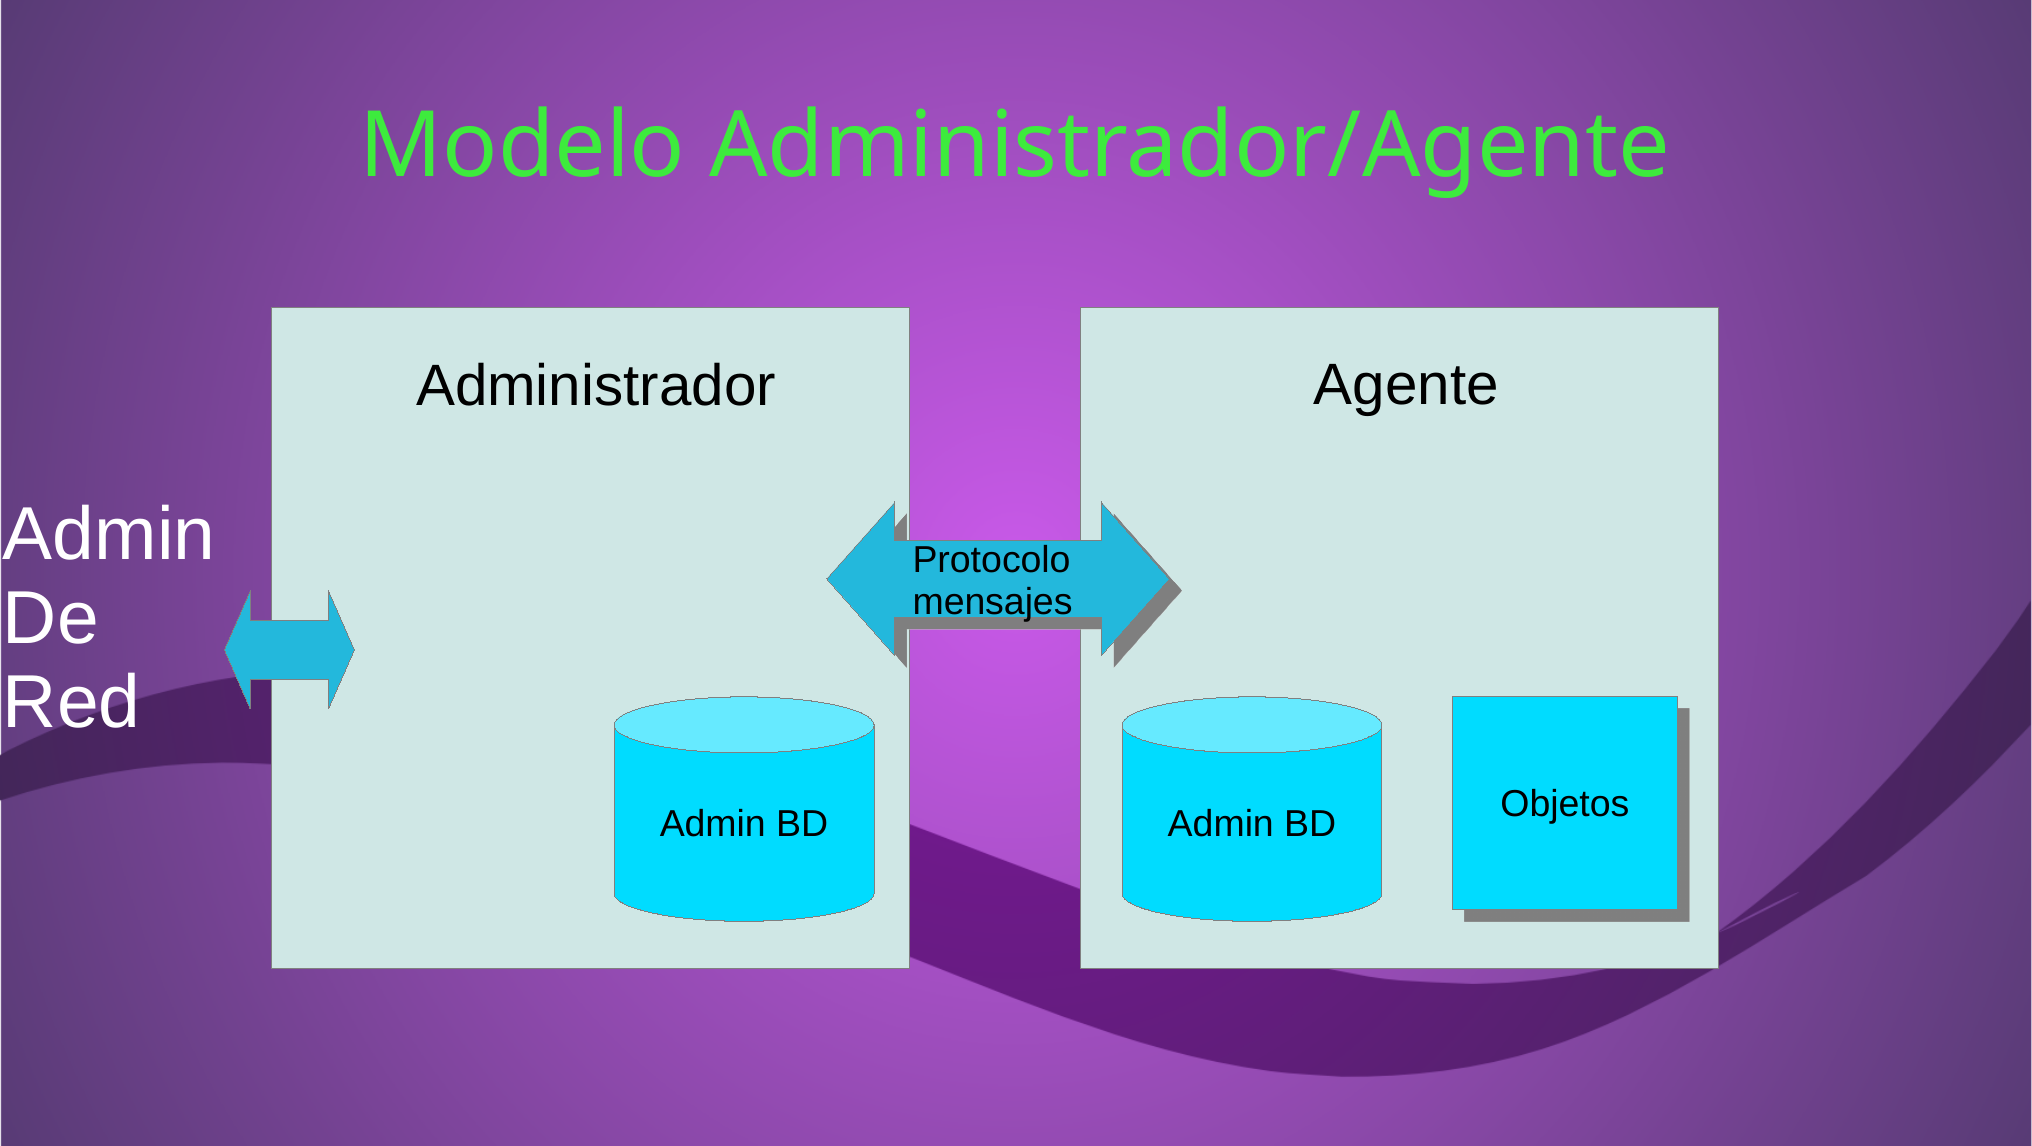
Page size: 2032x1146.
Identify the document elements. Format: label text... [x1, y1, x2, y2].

text_box Admin BD [1122, 729, 1382, 922]
text_box [1080, 307, 1719, 969]
text_box Admin De Red [0, 484, 378, 835]
text_box Administrador [401, 345, 792, 426]
text_box Protocolo mensajes [897, 531, 1088, 631]
picture [0, 0, 2032, 1146]
title Modelo Administrador/Agente [101, 45, 1930, 237]
text_box [224, 590, 355, 709]
text_box Agente [1299, 344, 1514, 425]
text_box Admin BD [614, 726, 875, 922]
text_box Objetos [1452, 696, 1678, 910]
text_box [271, 307, 910, 969]
